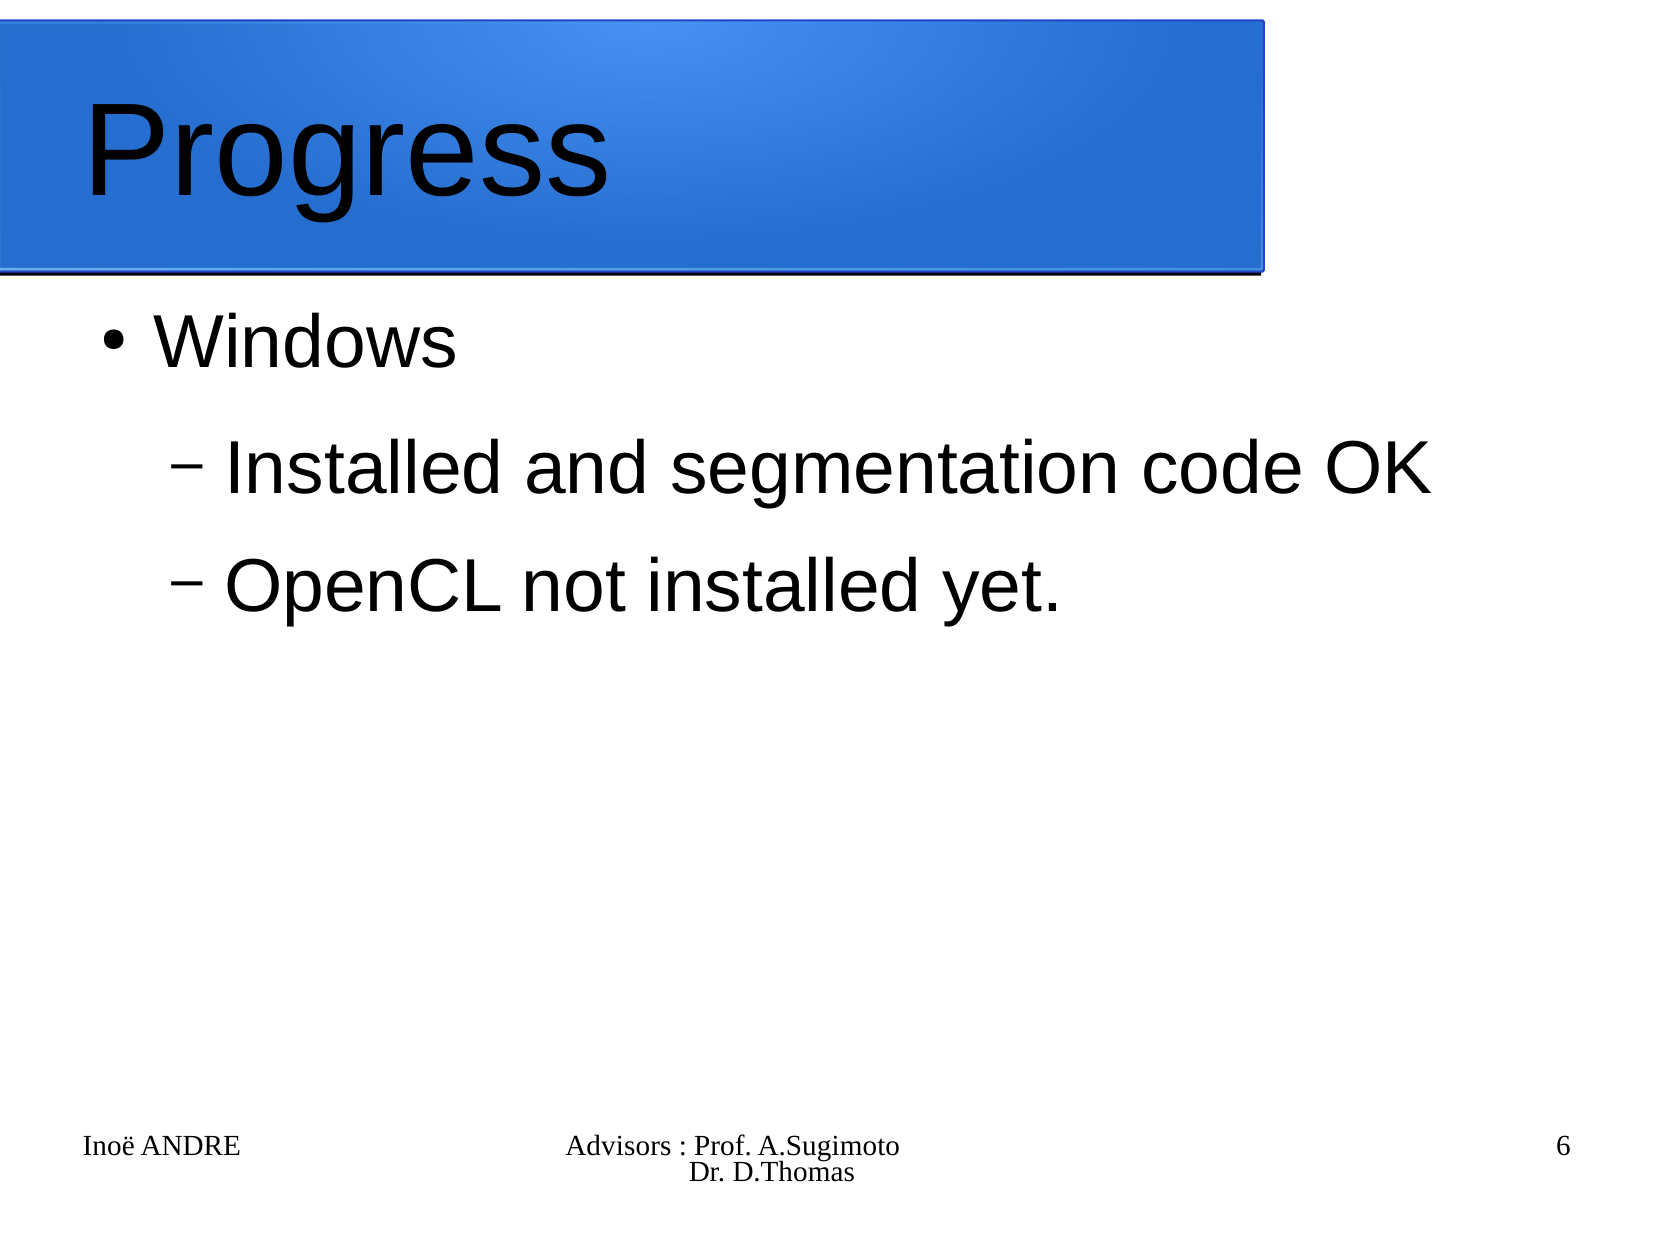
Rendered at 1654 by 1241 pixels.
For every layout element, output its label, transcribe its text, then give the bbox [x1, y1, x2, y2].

list Windows Installed and segmentation code OK OpenCL not installed yet. [82, 299, 1571, 1019]
title Progress [82, 47, 1235, 252]
